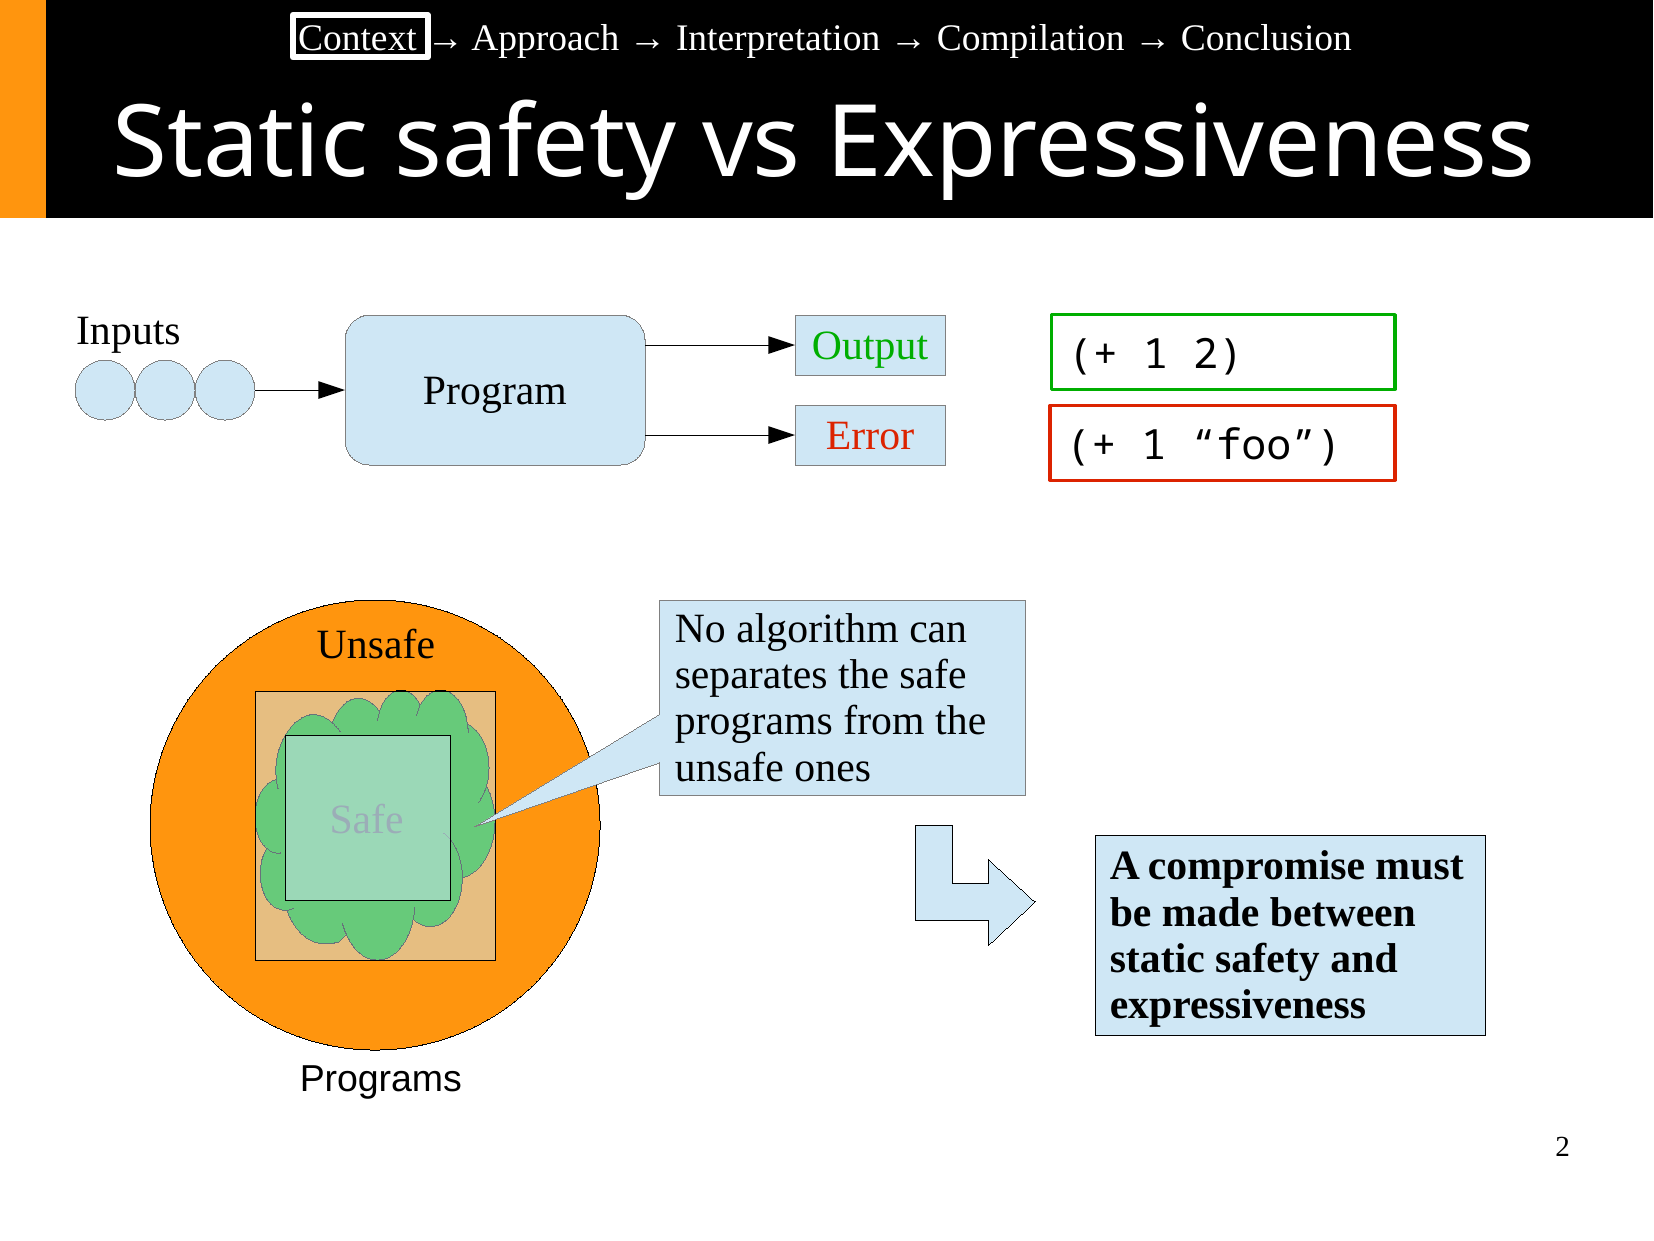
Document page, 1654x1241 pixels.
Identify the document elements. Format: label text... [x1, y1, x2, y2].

text_box (+ 1 2) [1051, 314, 1396, 375]
text_box Unsafe [301, 613, 451, 676]
text_box Programs [285, 1050, 477, 1107]
text_box [150, 600, 601, 1050]
text_box [915, 825, 1036, 946]
text_box A compromise must be made between static safety and expressiveness [1095, 835, 1486, 1036]
text_box (+ 1 “foo”) [1050, 405, 1396, 466]
text_box Output [795, 315, 946, 376]
title Static safety vs Expressiveness [80, 57, 1569, 218]
text_box [75, 360, 256, 421]
text_box Error [795, 405, 946, 466]
text_box Program [345, 315, 646, 466]
text_box No algorithm can separates the safe programs from the unsafe ones [474, 600, 1026, 827]
text_box Inputs [61, 300, 196, 362]
